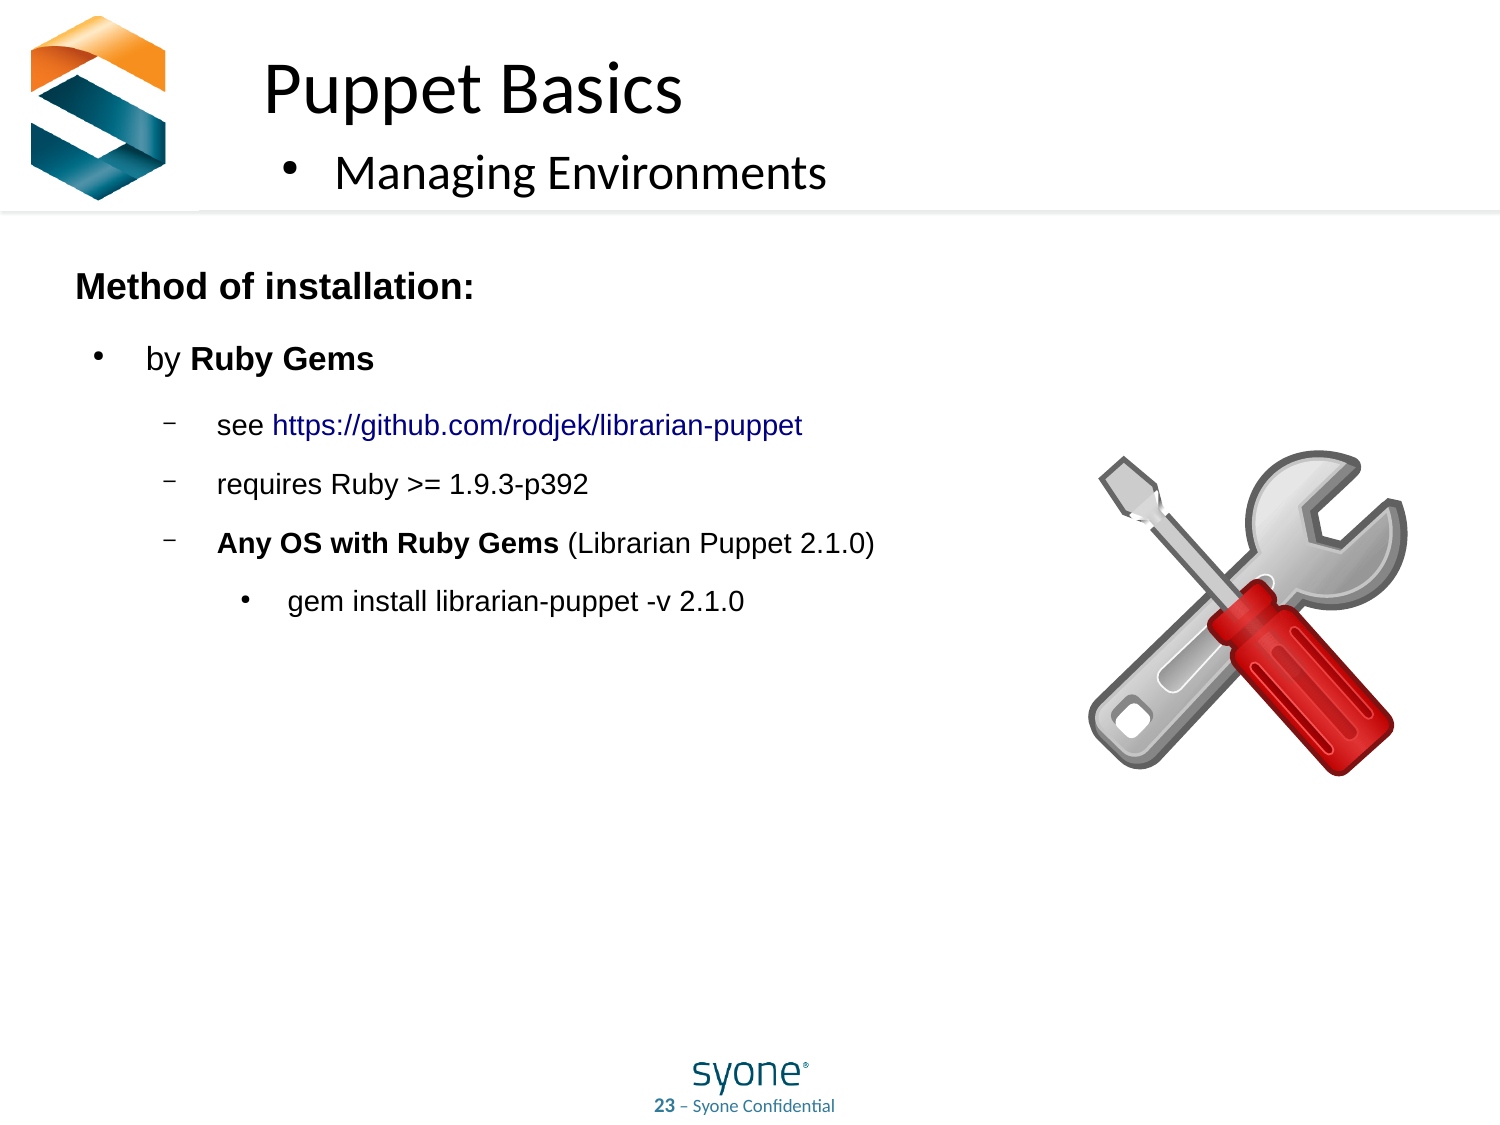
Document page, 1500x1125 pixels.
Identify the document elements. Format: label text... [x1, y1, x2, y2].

picture [0, 0, 1500, 219]
list Method of installation: by Ruby Gems see https://github.com/rodjek/librarian-puppet requires Ruby >= 1.9.3-p392 Any OS with Ruby Gems (Librarian Puppet 2.1.0) gem install librarian-puppet -v 2.1.0 [75, 262, 1426, 1005]
picture [1068, 437, 1424, 792]
title Puppet Basics [248, 37, 1355, 129]
list Managing Environments [248, 139, 1355, 207]
picture [687, 1056, 813, 1098]
